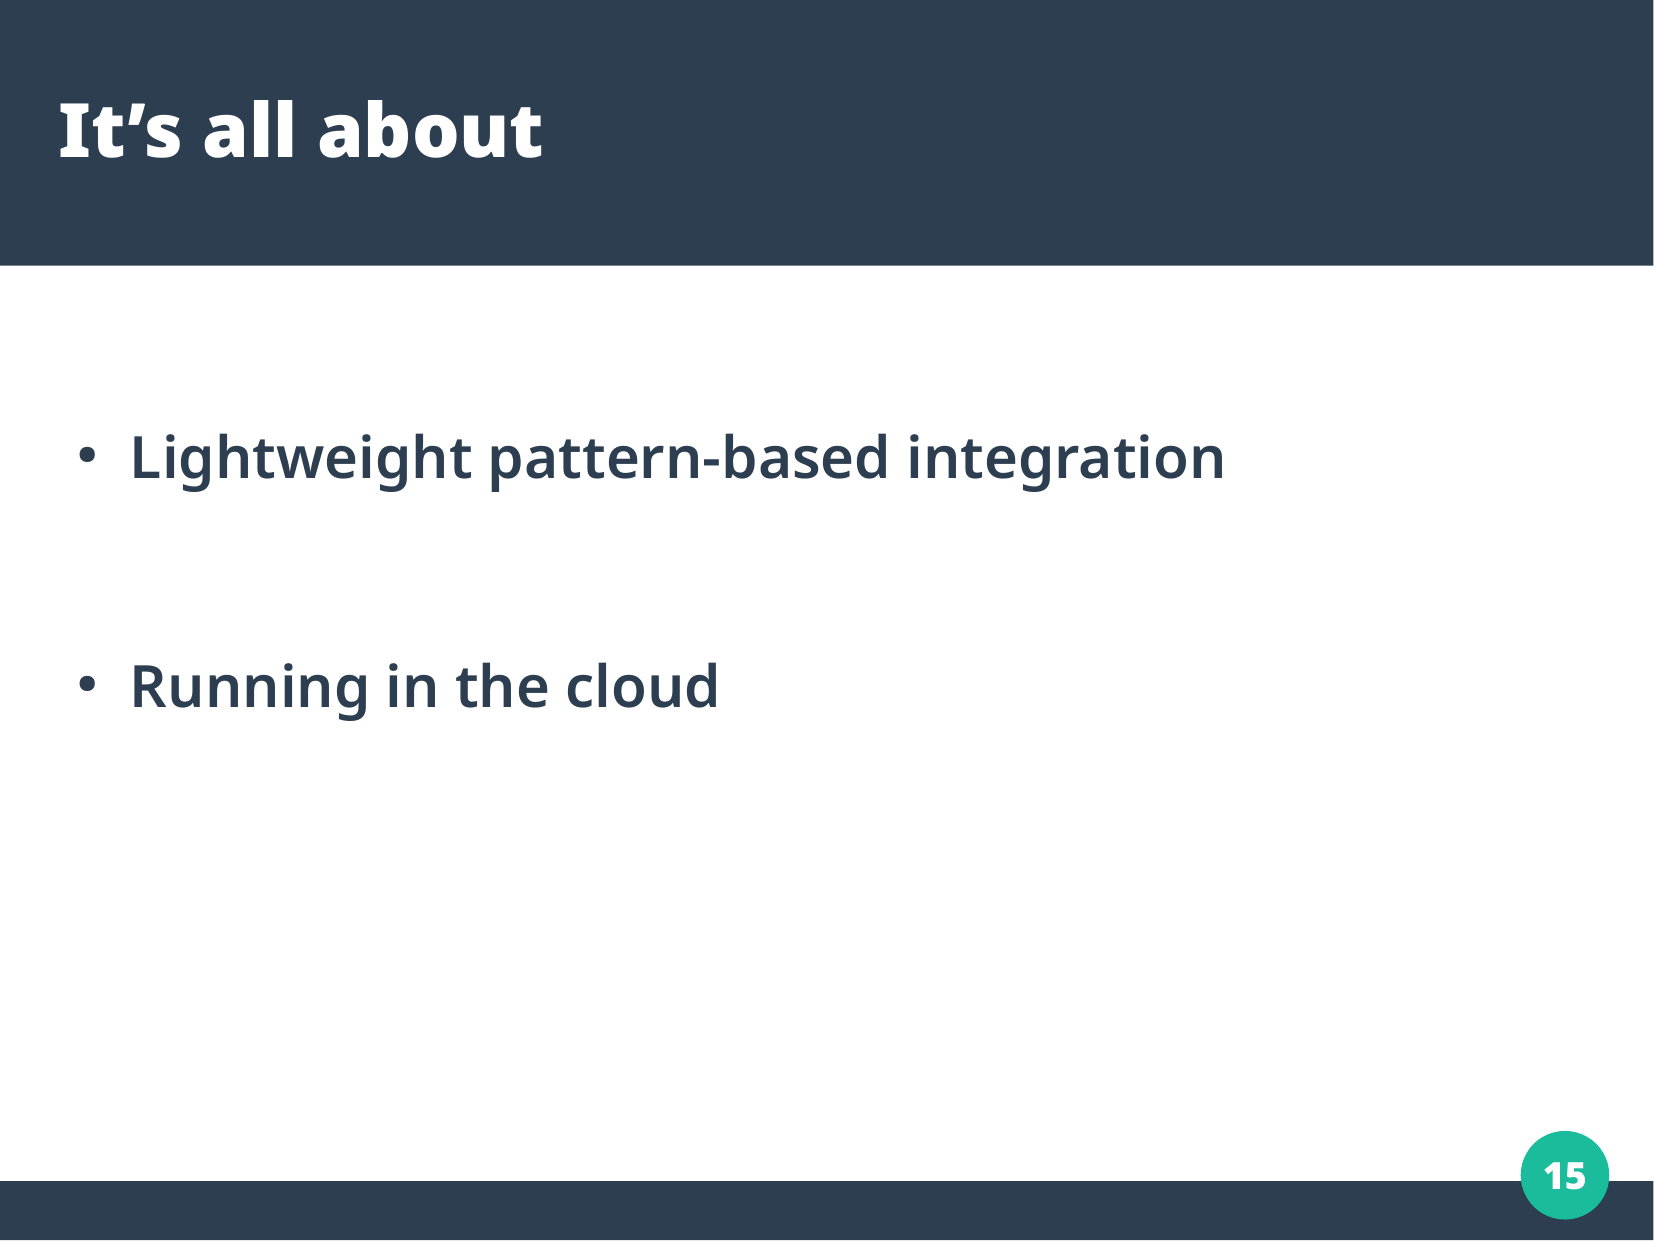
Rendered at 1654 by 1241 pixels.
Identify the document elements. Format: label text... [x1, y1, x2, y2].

title It’s all about [59, 49, 1595, 207]
list Lightweight pattern-based integration Running in the cloud [59, 324, 1595, 1152]
